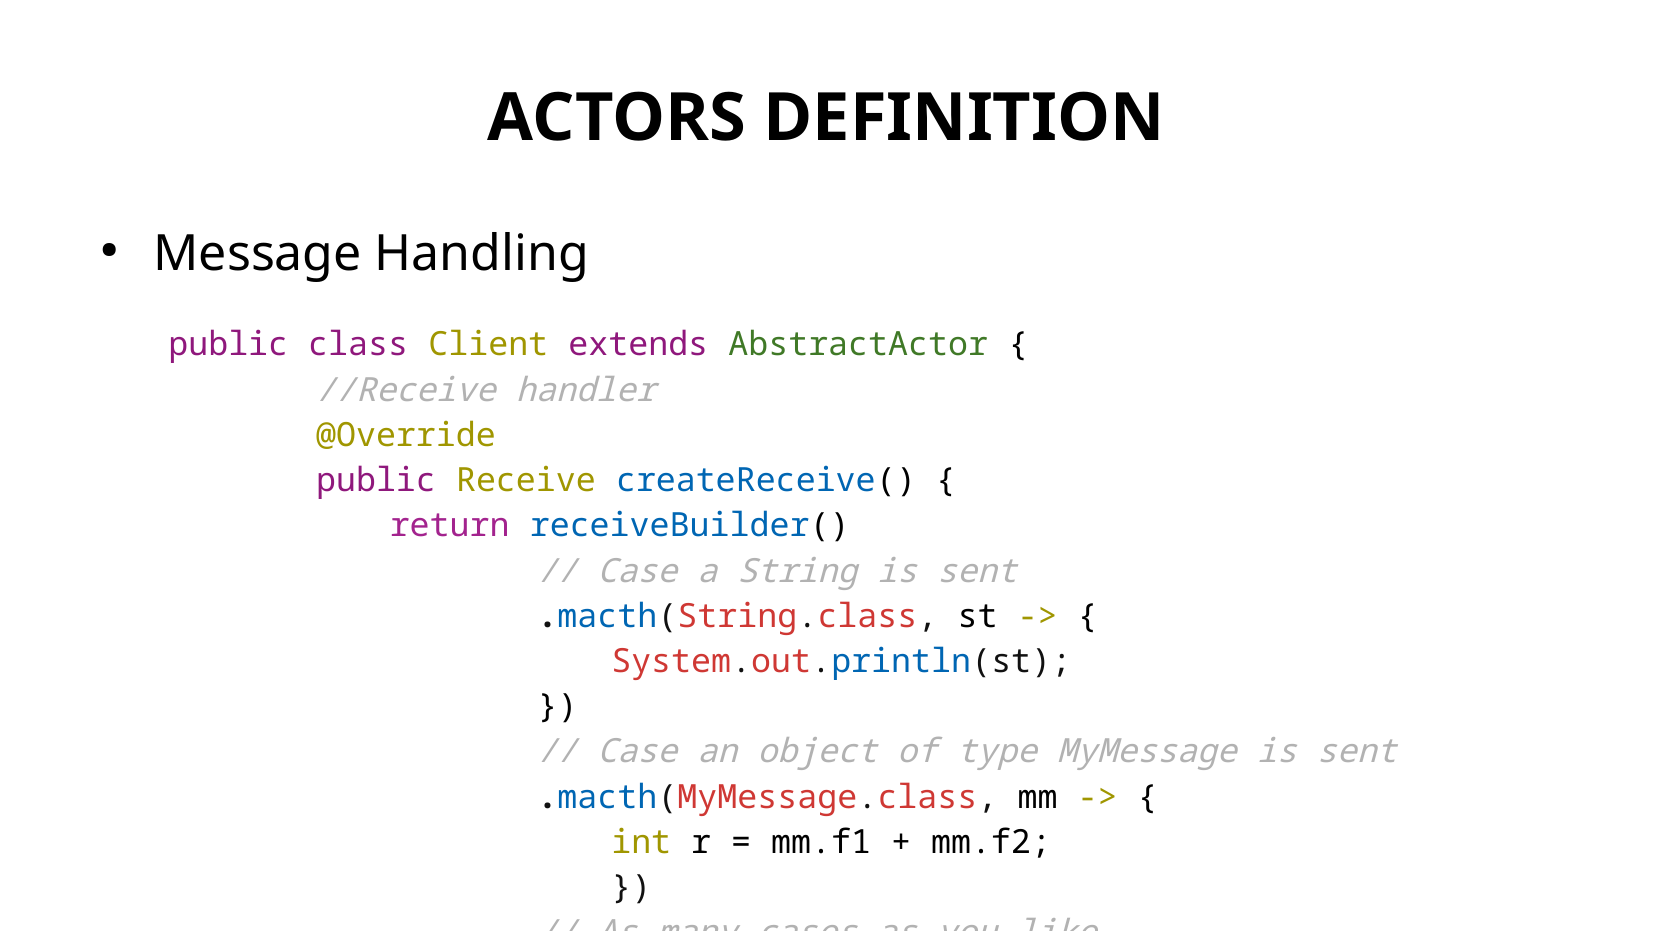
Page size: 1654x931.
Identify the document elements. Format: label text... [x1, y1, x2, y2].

title ACTORS DEFINITION [82, 36, 1571, 193]
list Message Handling [82, 217, 1571, 757]
text_box public class Client extends AbstractActor { //Receive handler @Override public Receive createReceive() { return receiveBuilder() // Case a String is sent .macth(String.class, st -> { System.out.println(st); }) // Case an object of type MyMessage is sent .macth(MyMessage.class, mm -> { int r = mm.f1 + mm.f2; }) // As many cases as you like... .build(); } [153, 312, 1524, 860]
